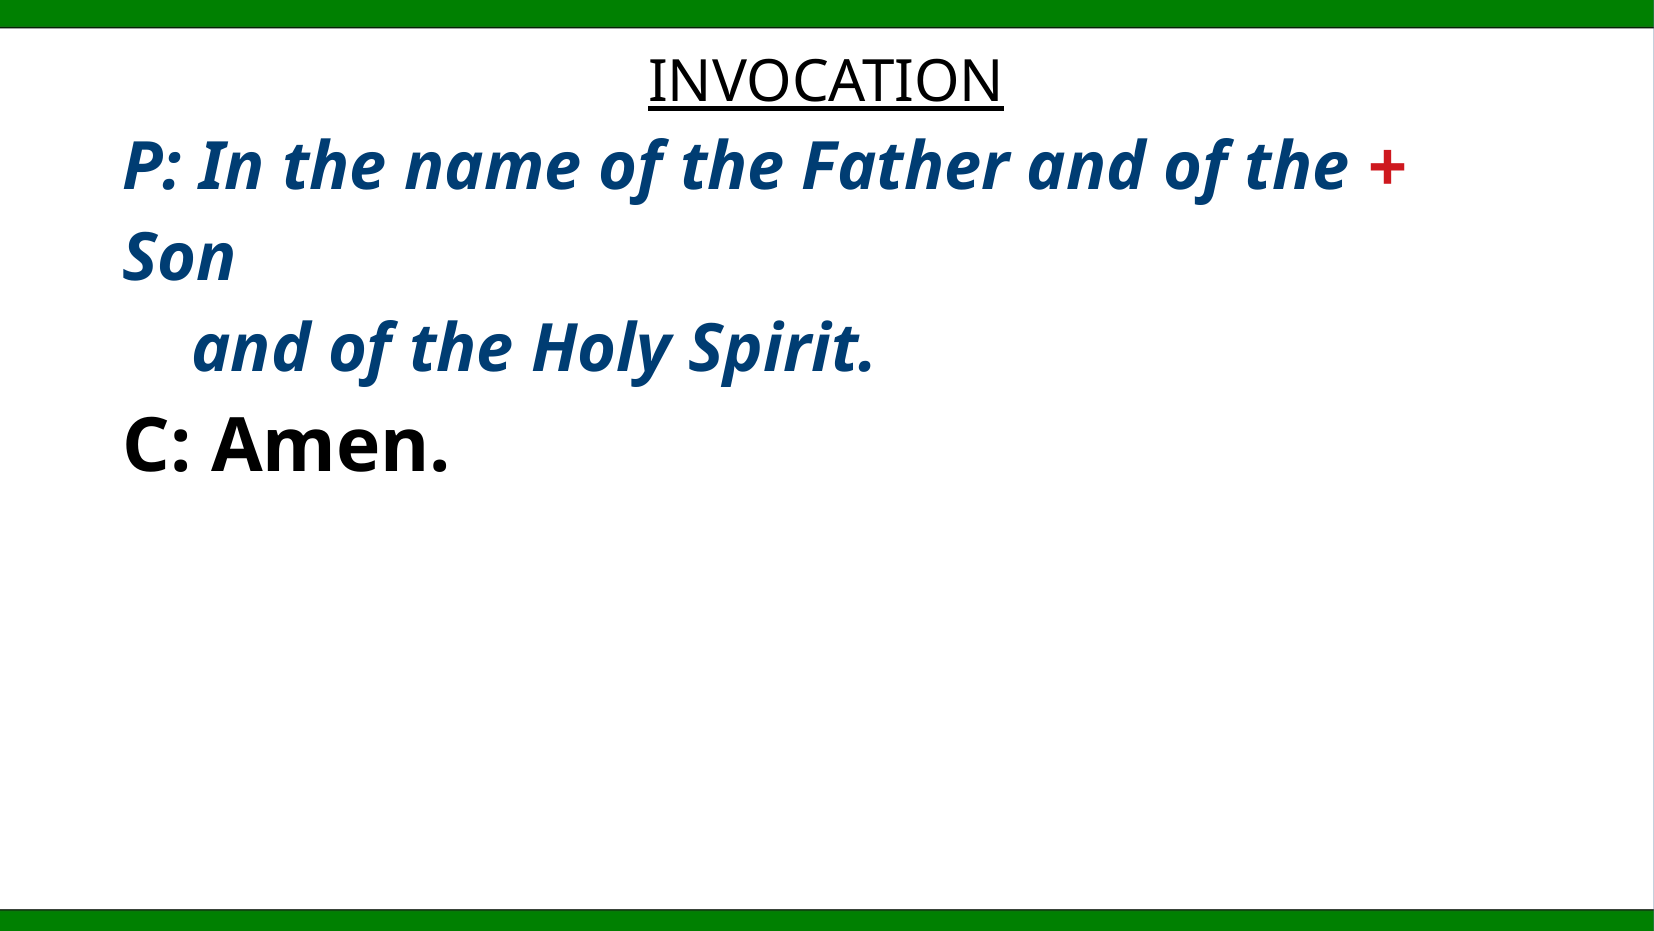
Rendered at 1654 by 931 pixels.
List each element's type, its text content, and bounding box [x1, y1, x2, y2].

picture [0, 0, 1654, 931]
text_box INVOCATION P: In the name of the Father and of the + Son and of the Holy Spirit. C: Amen. [107, 32, 1546, 436]
